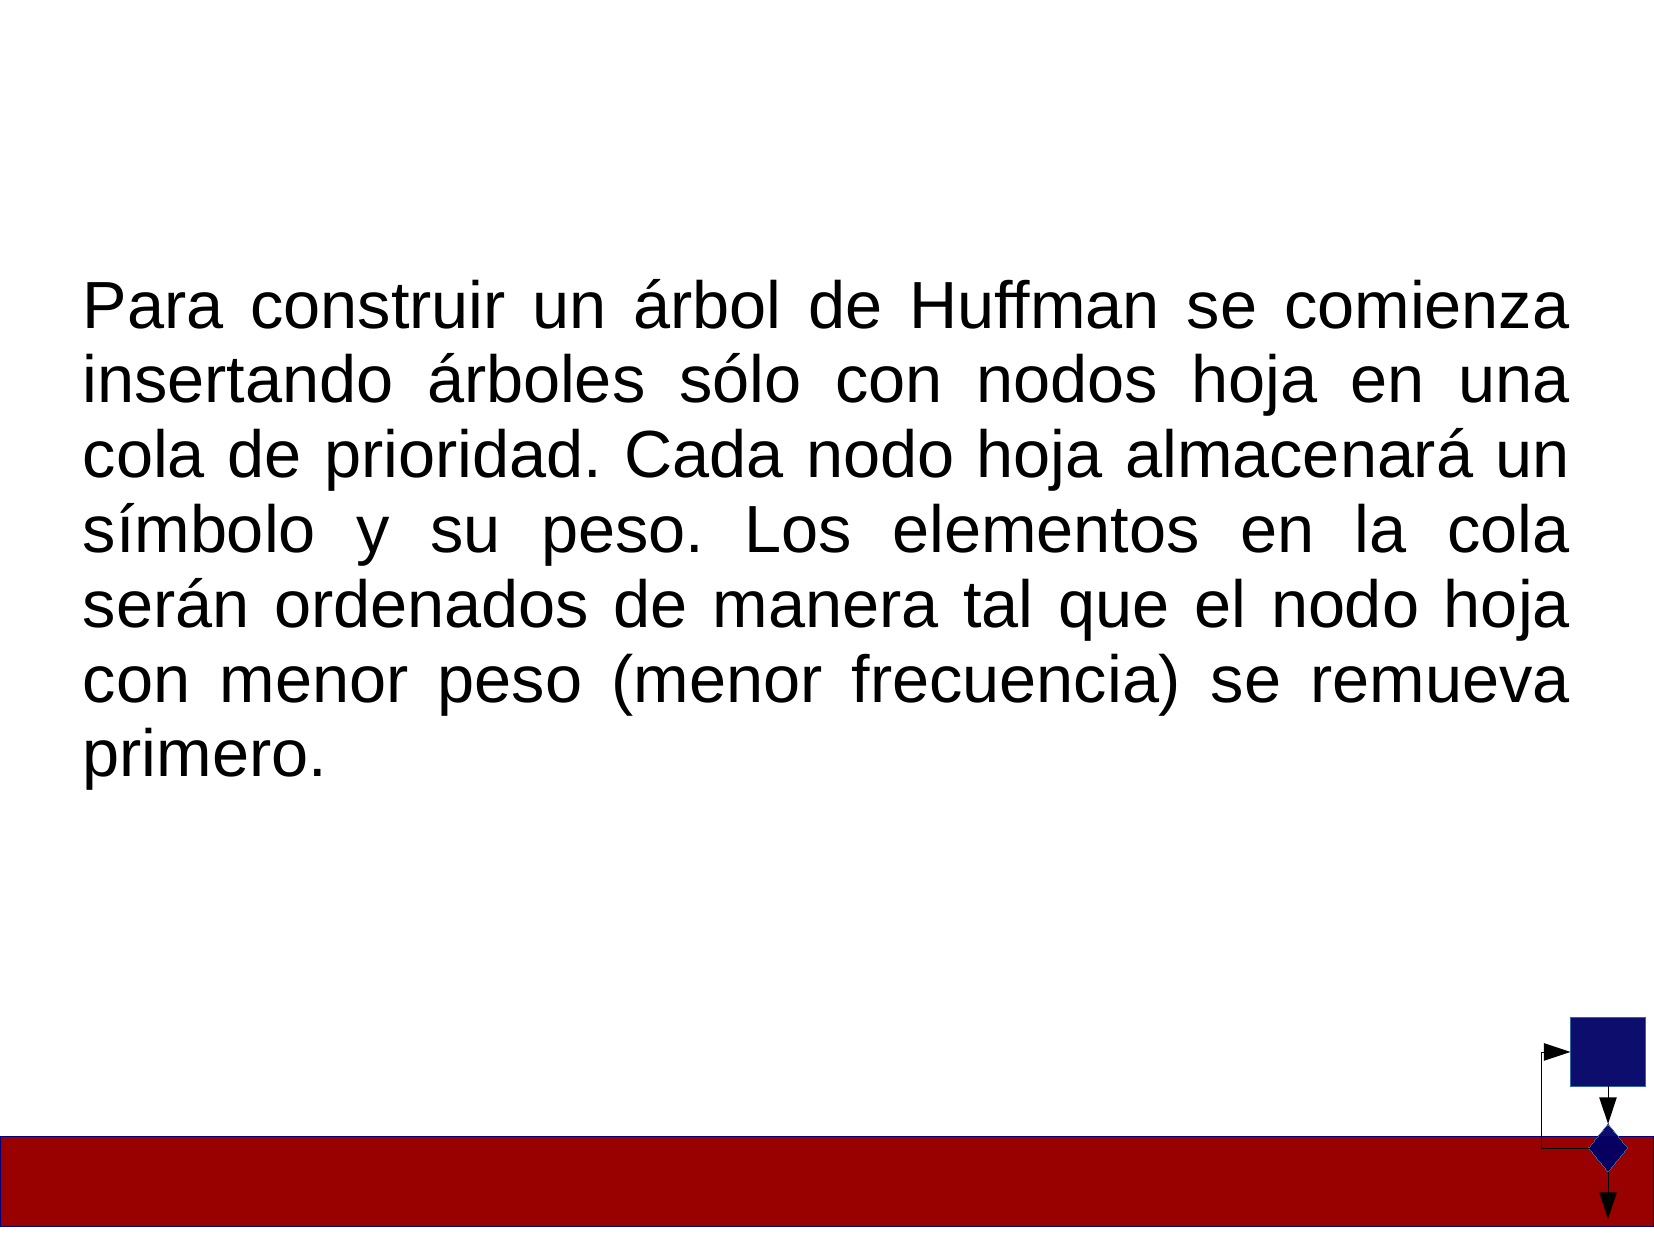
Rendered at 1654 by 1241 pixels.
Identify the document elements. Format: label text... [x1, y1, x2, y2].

subtitle Para construir un árbol de Huffman se comienza insertando árboles sólo con nodos hoja en una cola de prioridad. Cada nodo hoja almacenará un símbolo y su peso. Los elementos en la cola serán ordenados de manera tal que el nodo hoja con menor peso (menor frecuencia) se remueva primero. [82, 49, 1571, 1010]
text_box [1570, 1017, 1646, 1087]
text_box [0, 1124, 1654, 1227]
